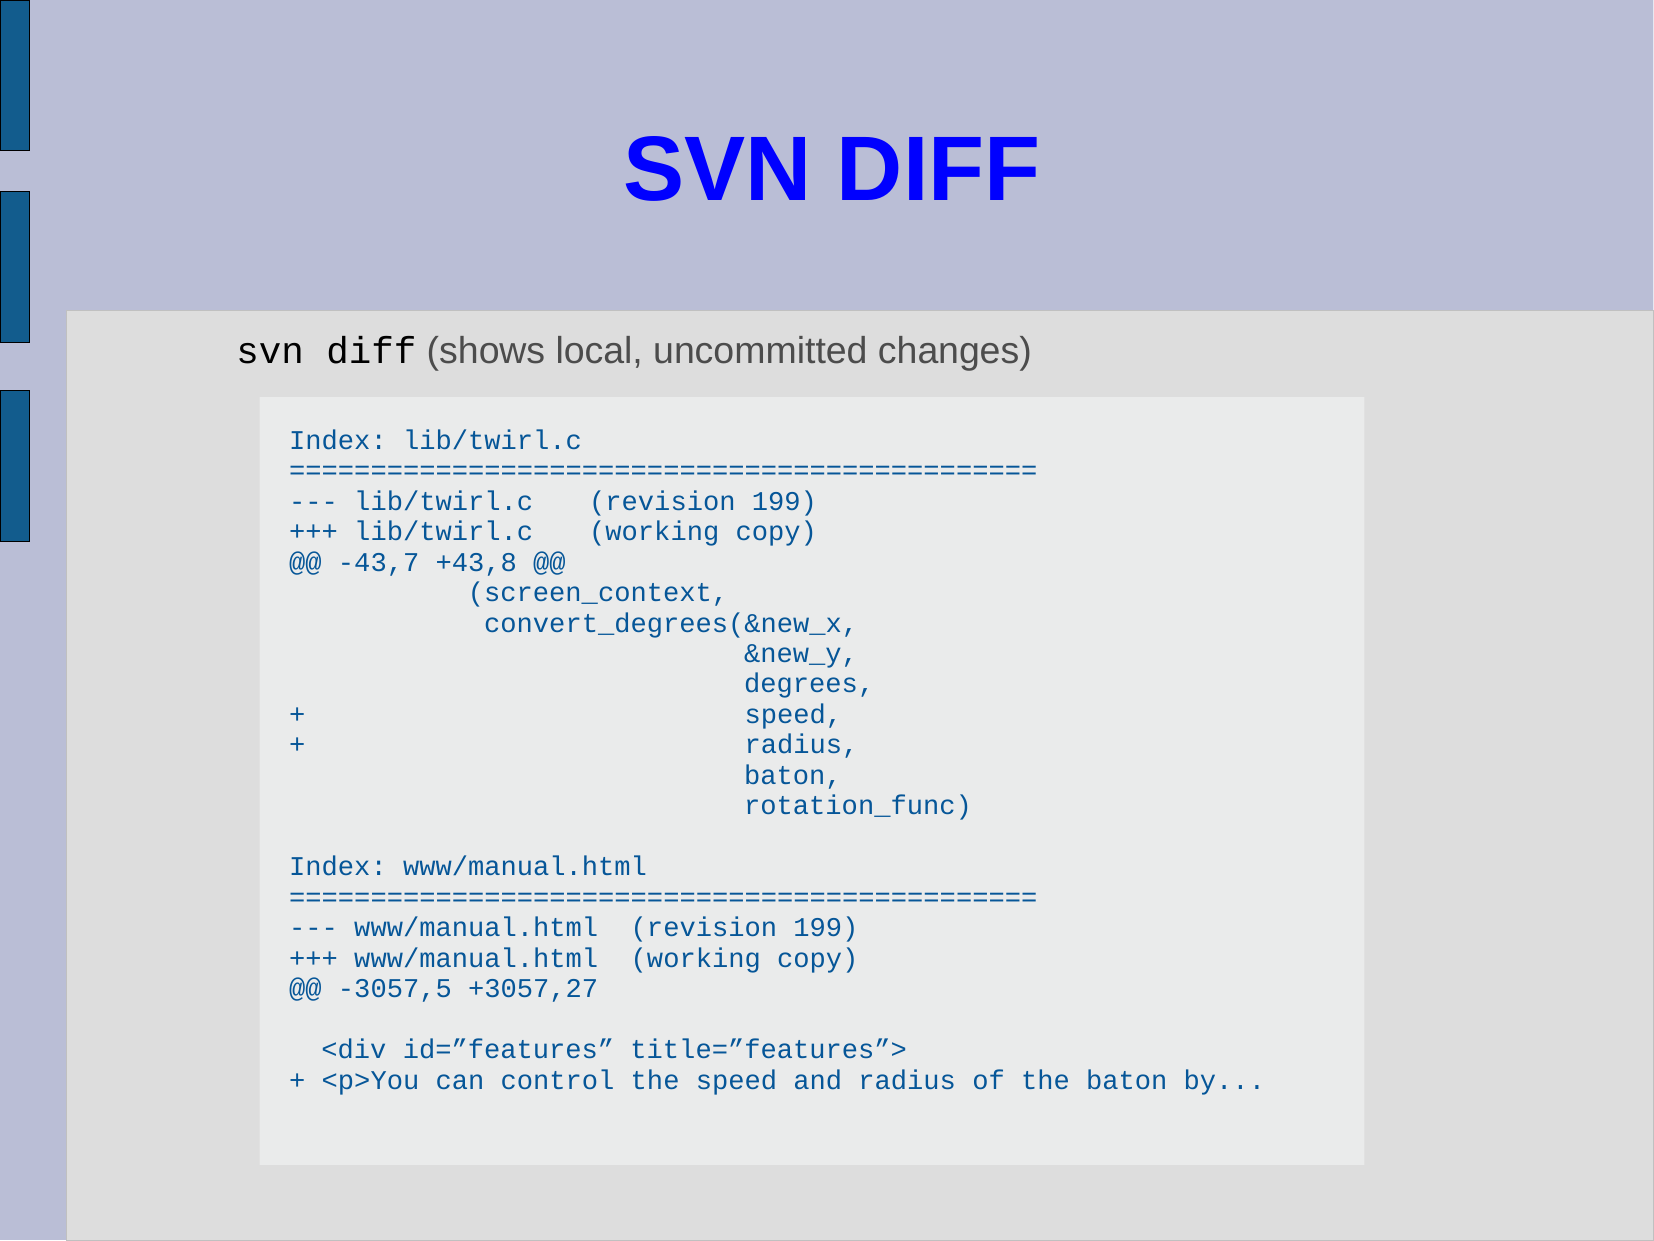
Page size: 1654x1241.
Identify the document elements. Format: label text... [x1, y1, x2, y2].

title SVN DIFF [215, 107, 1449, 230]
list svn diff (shows local, uncommitted changes) [218, 337, 1388, 1075]
text_box Index: lib/twirl.c ============================================== --- lib/twirl.c (revision 199) +++ lib/twirl.c (working copy) @@ -43,7 +43,8 @@ (screen_context, convert_degrees(&new_x, &new_y, degrees, + speed, + radius, baton, rotation_func) Index: www/manual.html ============================================== --- www/manual.html (revision 199) +++ www/manual.html (working copy) @@ -3057,5 +3057,27 <div id=”features” title=”features”> + <p>You can control the speed and radius of the baton by... [259, 397, 1365, 1165]
